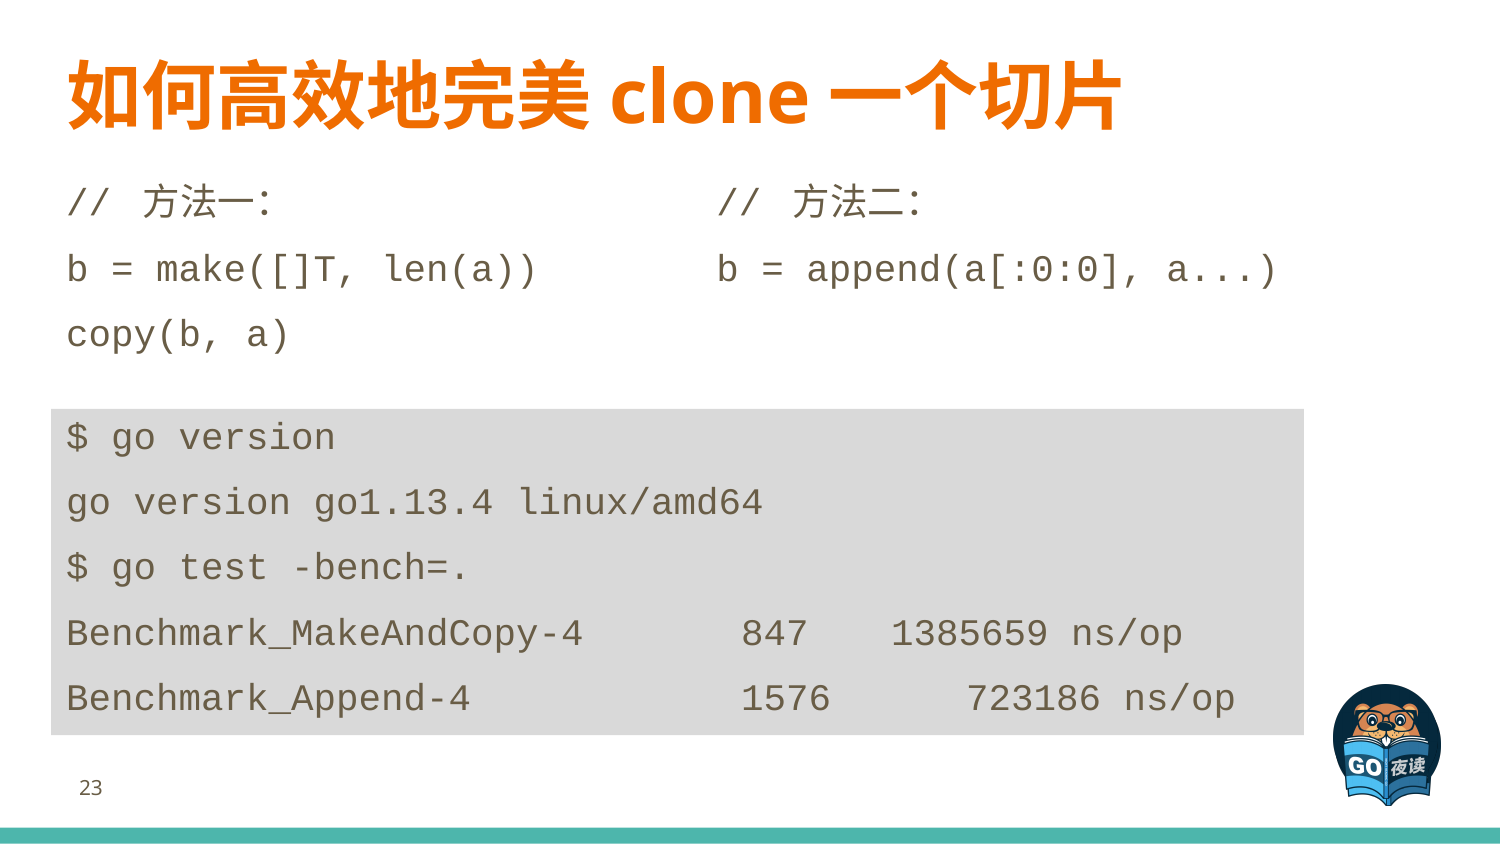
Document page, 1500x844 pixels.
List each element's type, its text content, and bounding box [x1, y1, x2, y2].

title 如何高效地完美clone一个切片 [51, 33, 1449, 150]
list // 方法一： b = make([]T, len(a)) copy(b, a) [51, 175, 676, 408]
list // 方法二： b = append(a[:0:0], a...) [701, 175, 1431, 473]
list $ go version go version go1.13.4 linux/amd64 $ go test -bench=. Benchmark_MakeAndCopy-4 847 1385659 ns/op Benchmark_Append-4 1576 723186 ns/op [51, 408, 1304, 736]
picture [1333, 684, 1441, 806]
slide_number <number> [27, 756, 118, 821]
